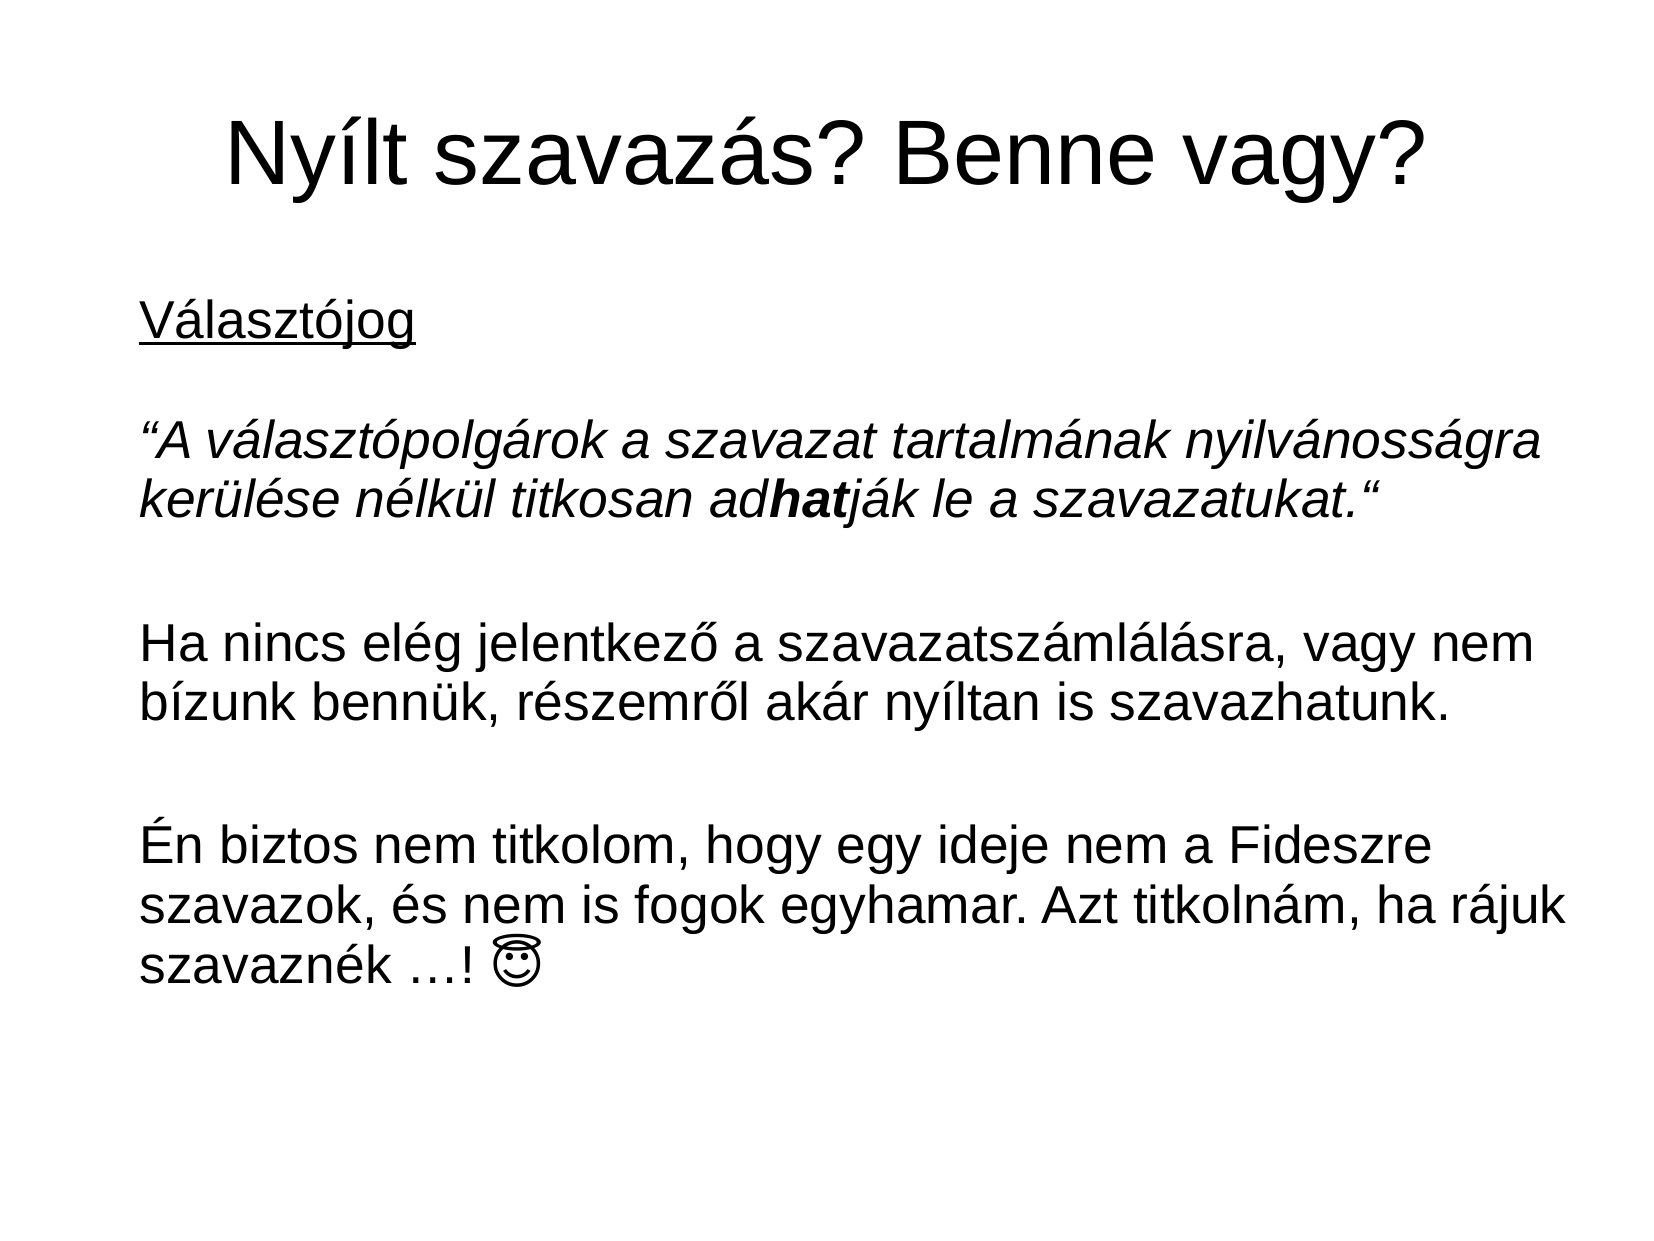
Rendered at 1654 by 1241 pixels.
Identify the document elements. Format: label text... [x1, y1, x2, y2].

title Nyílt szavazás? Benne vagy? [82, 49, 1571, 257]
list Választójog “A választópolgárok a szavazat tartalmának nyilvánosságra kerülése nélkül titkosan adhatják le a szavazatukat.“ Ha nincs elég jelentkező a szavazatszámlálásra, vagy nem bízunk bennük, részemről akár nyíltan is szavazhatunk. Én biztos nem titkolom, hogy egy ideje nem a Fideszre szavazok, és nem is fogok egyhamar. Azt titkolnám, ha rájuk szavaznék …! 😇 [82, 290, 1571, 1010]
